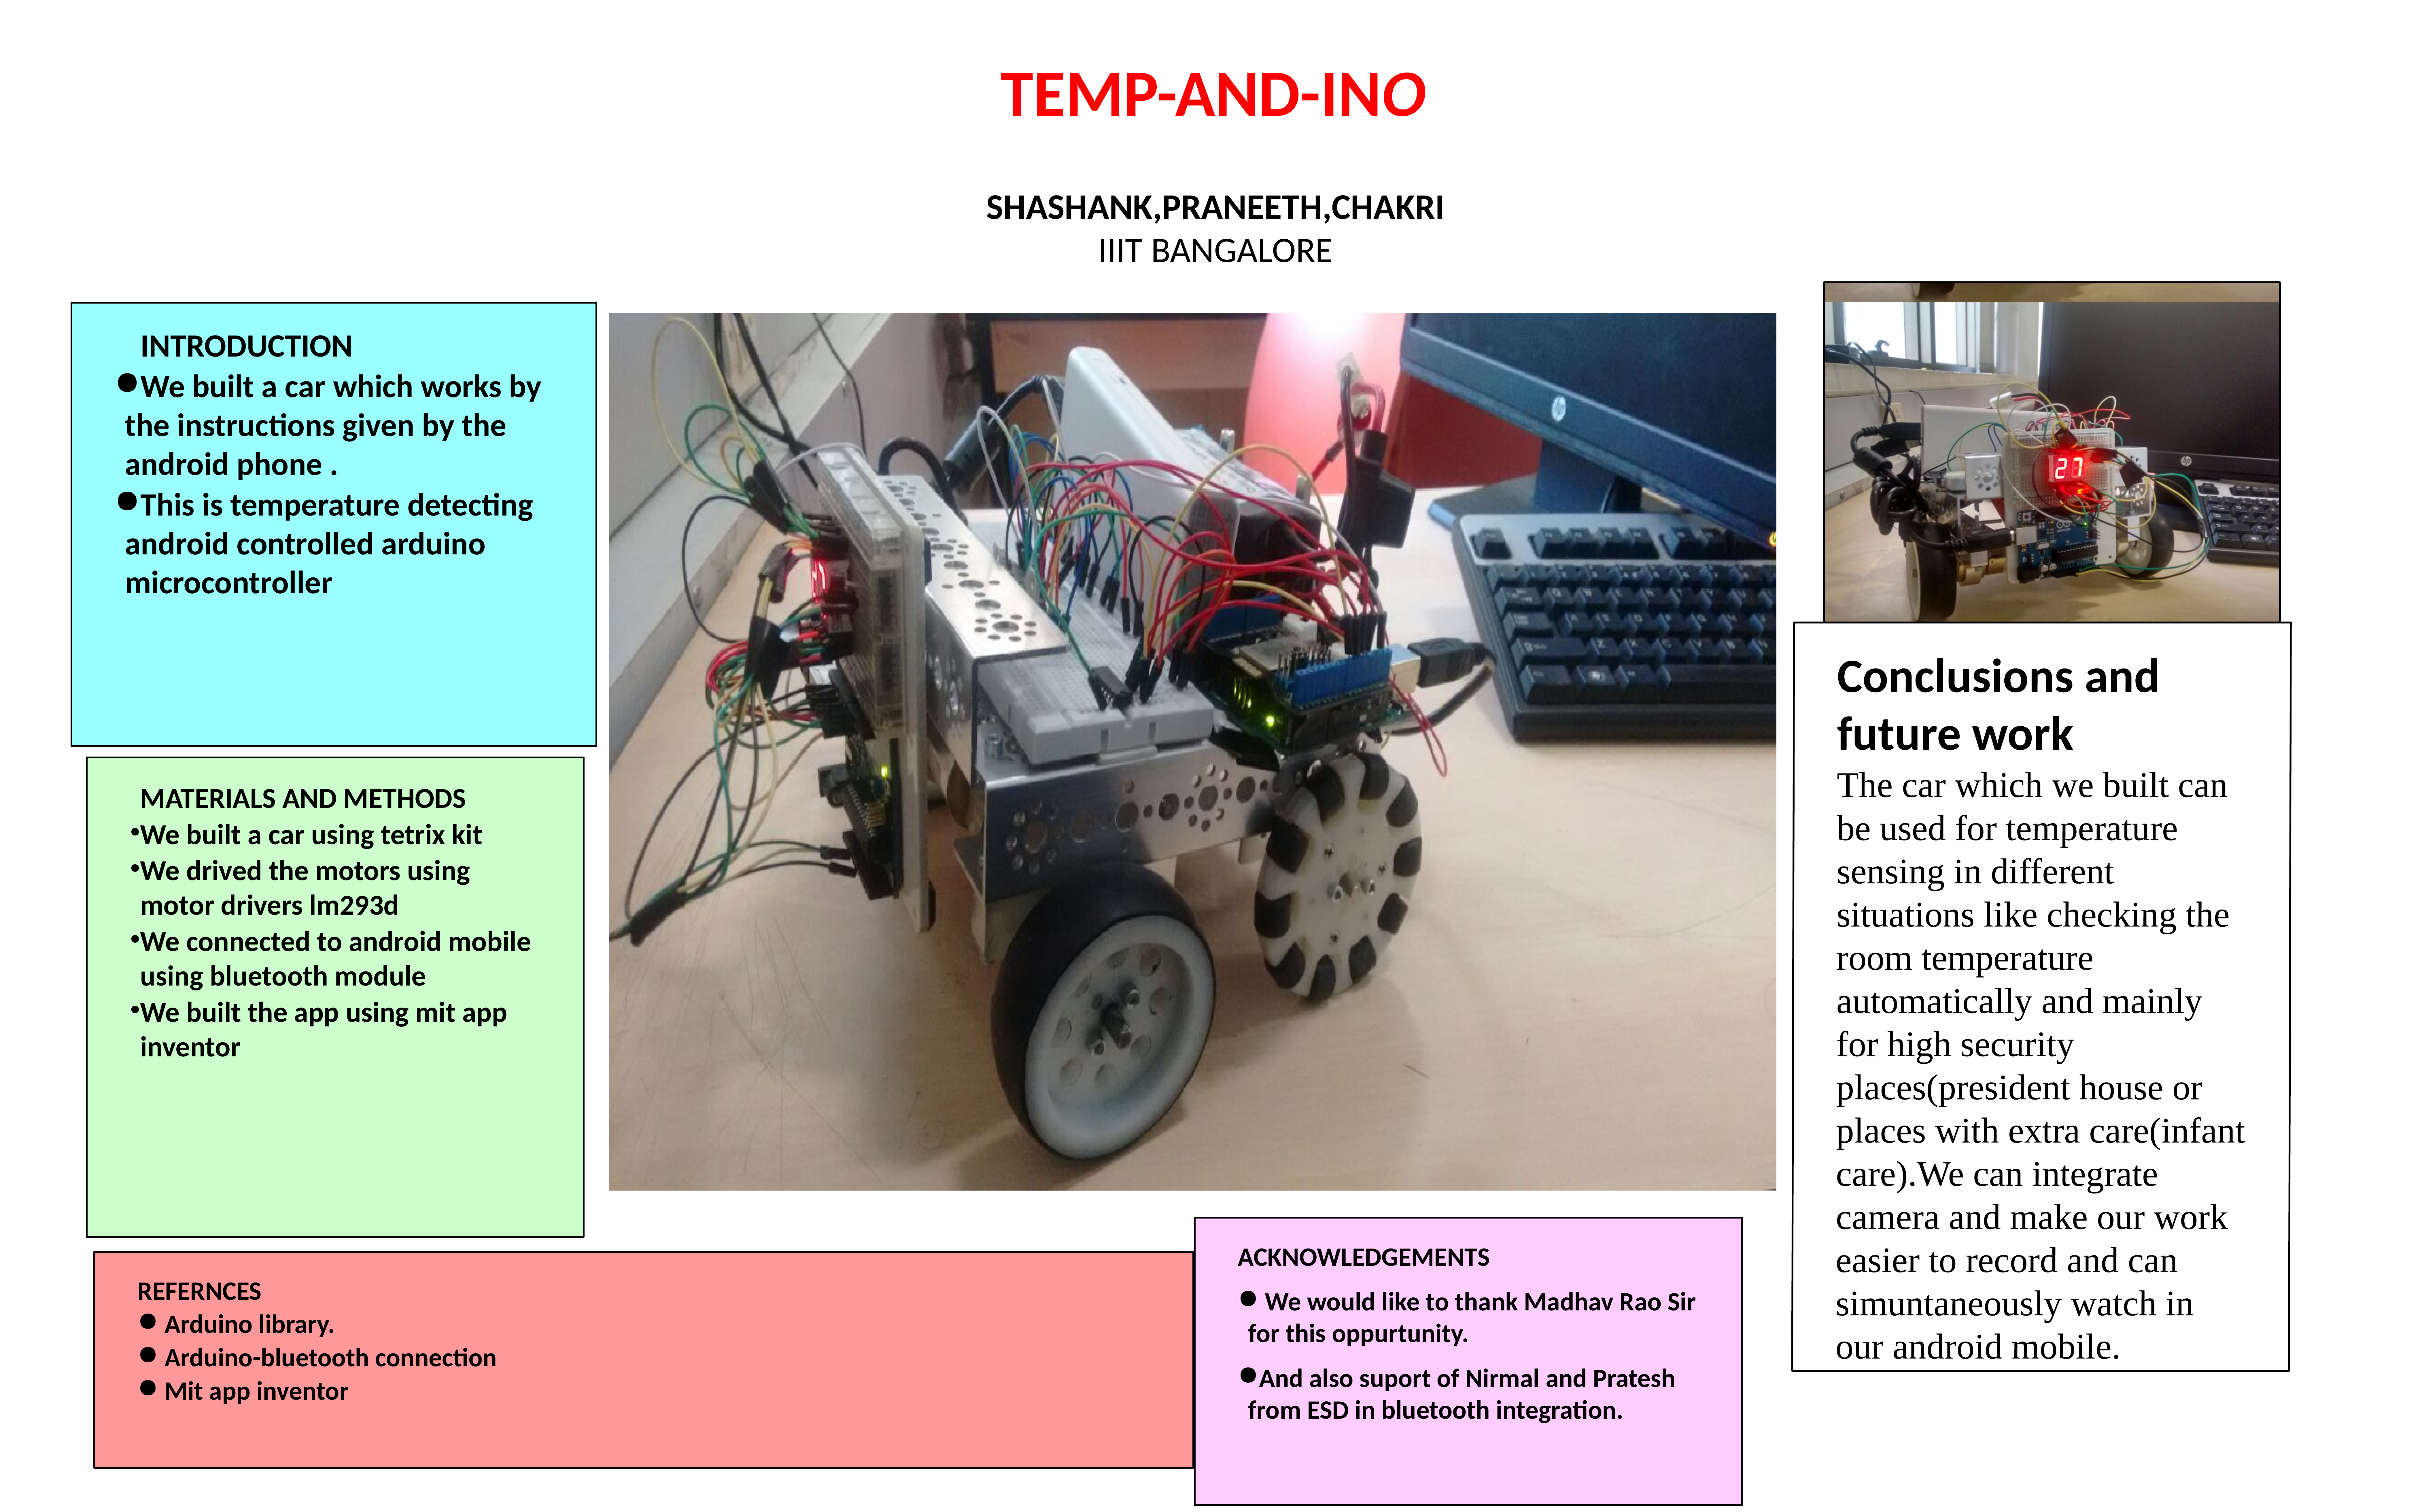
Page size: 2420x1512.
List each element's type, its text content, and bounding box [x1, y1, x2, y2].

text_box REFERNCES Arduino library. Arduino-bluetooth connection Mit app inventor [94, 1252, 1194, 1468]
text_box ACKNOWLEDGEMENTS We would like to thank Madhav Rao Sir for this oppurtunity. And also suport of Nirmal and Pratesh from ESD in bluetooth integration. [1194, 1218, 1742, 1505]
text_box [1824, 283, 2280, 622]
text_box MATERIALS AND METHODS We built a car using tetrix kit We drived the motors using motor drivers lm293d We connected to android mobile using bluetooth module We built the app using mit app inventor [87, 757, 584, 1237]
text_box Conclusions and future work The car which we built can be used for temperature sensing in different situations like checking the room temperature automatically and mainly for high security places(president house or places with extra care(infant care).We can integrate camera and make our work easier to record and can simuntaneously watch in our android mobile. [1792, 622, 2291, 1371]
text_box TEMP-AND-INO [45, 48, 2382, 131]
text_box SHASHANK,PRANEETH,CHAKRI IIIT BANGALORE [88, 170, 2343, 283]
text_box INTRODUCTION We built a car which works by the instructions given by the android phone . This is temperature detecting android controlled arduino microcontroller [71, 303, 597, 746]
picture [609, 313, 1776, 1191]
